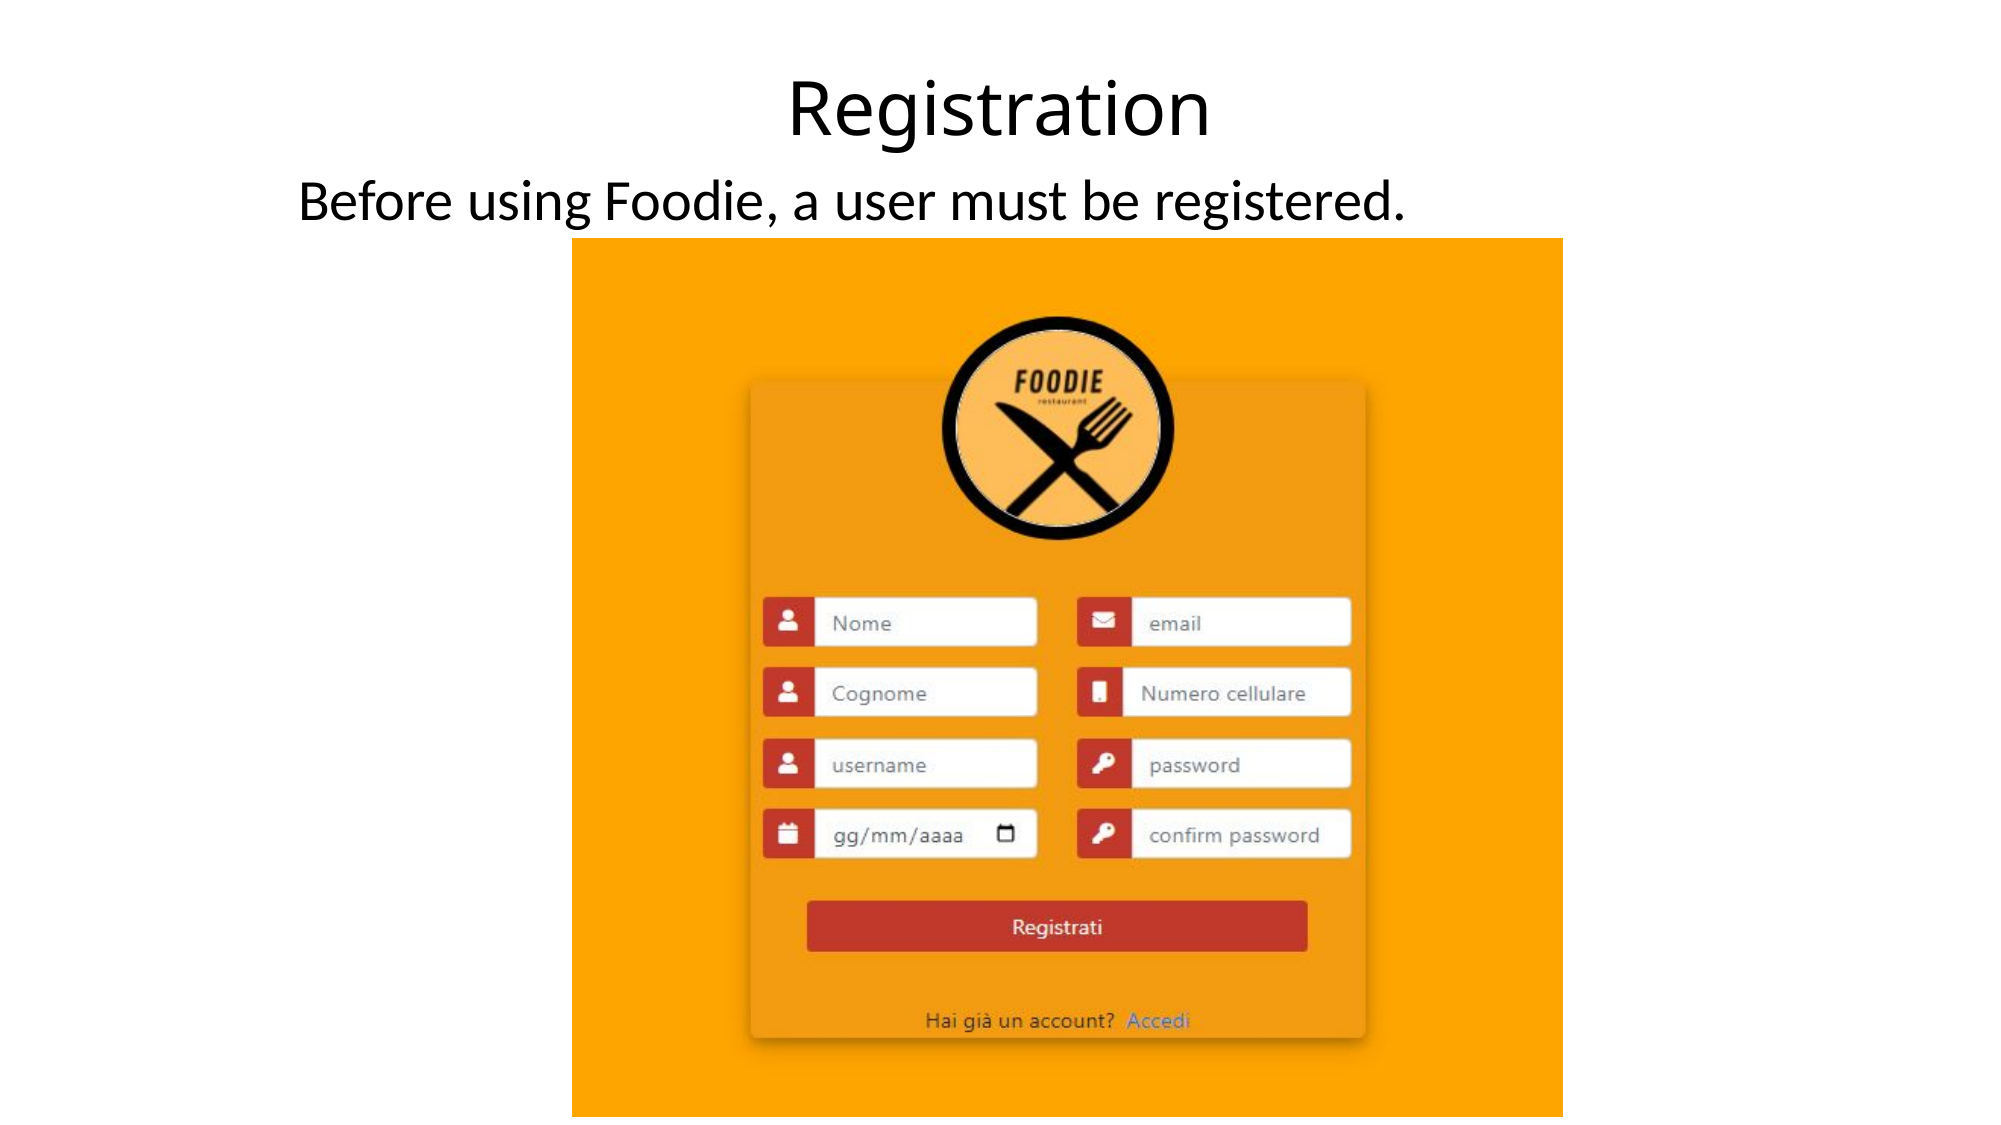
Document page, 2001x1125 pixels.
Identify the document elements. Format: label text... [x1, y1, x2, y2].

picture [572, 238, 1563, 1117]
title Registration [137, 59, 1863, 162]
list Before using Foodie, a user must be registered. [137, 162, 1863, 1014]
